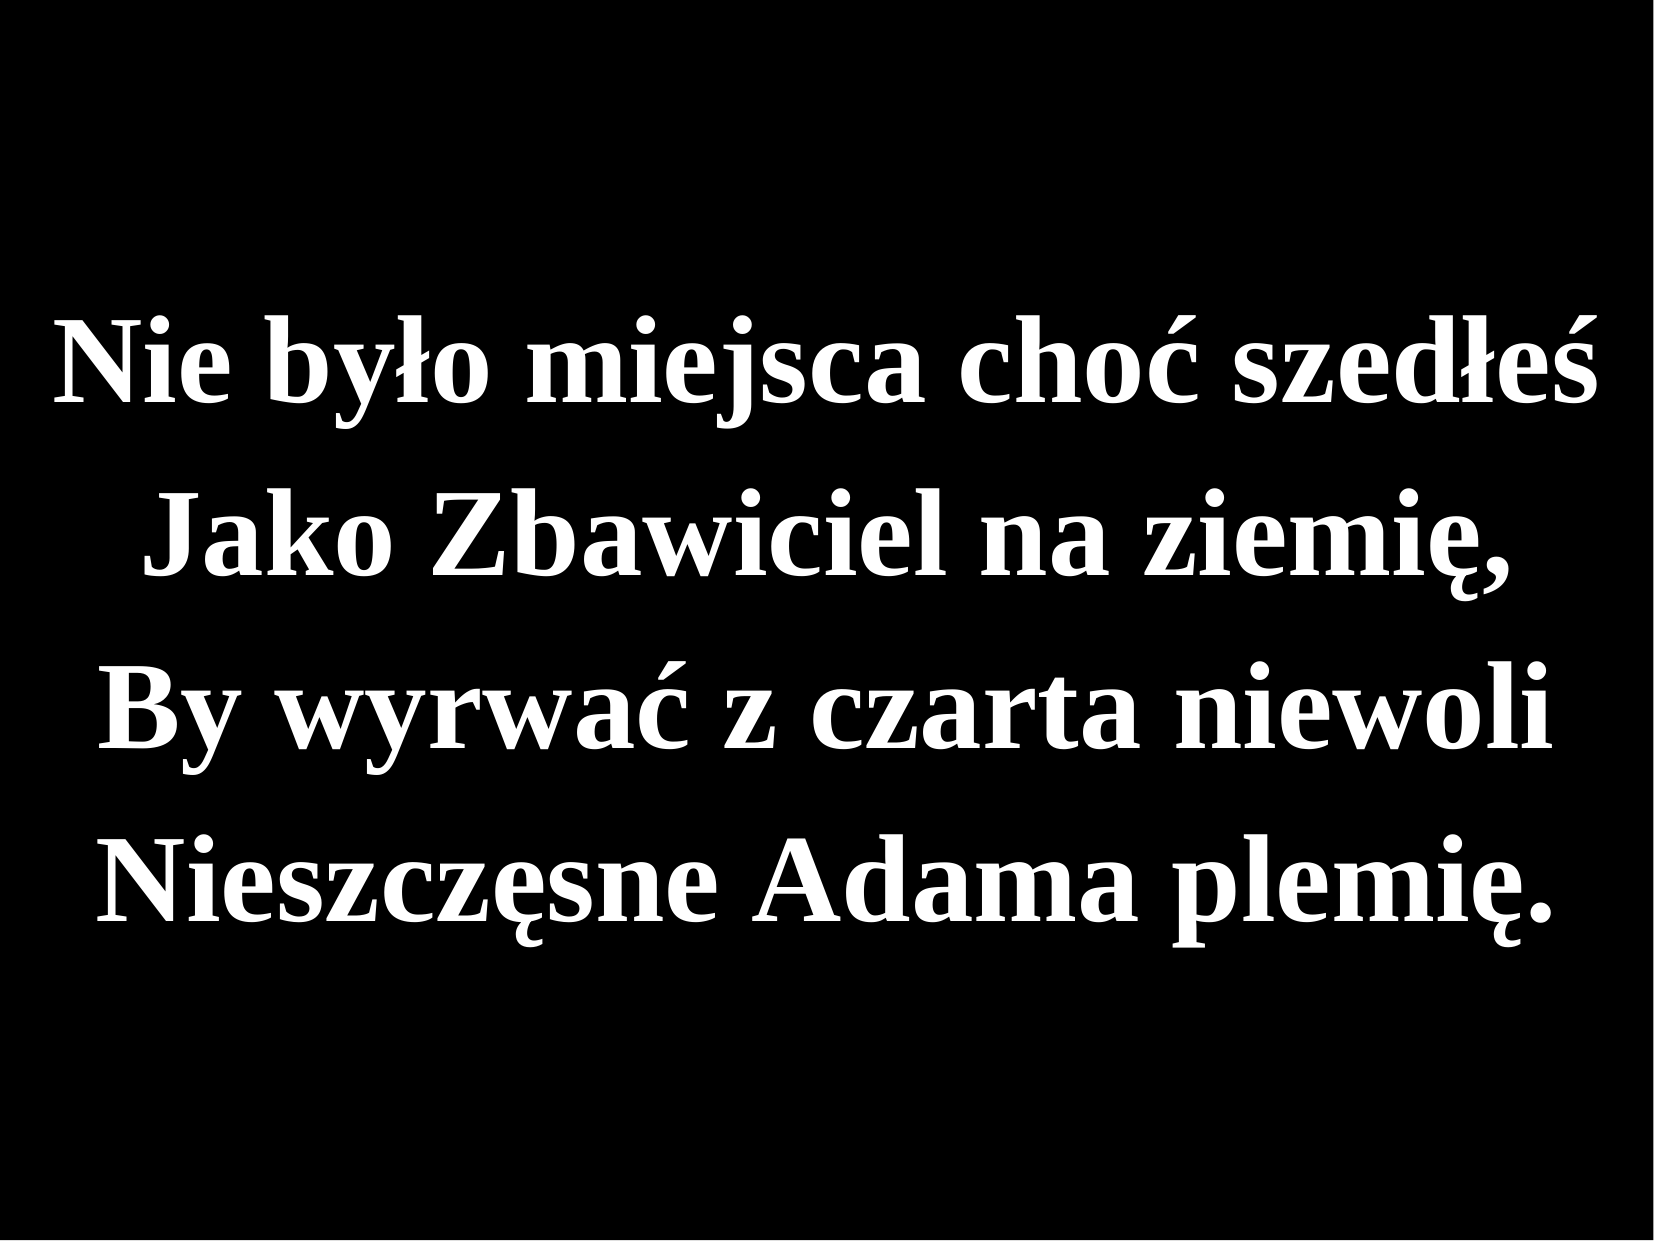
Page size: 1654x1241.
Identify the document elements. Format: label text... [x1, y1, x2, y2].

title Nie było miejsca choć szedłeś ppp Jako Zbawiciel na ziemię, ppp By wyrwać z czarta niewoli ppp Nieszczęsne Adama plemię. [0, 0, 1654, 1241]
